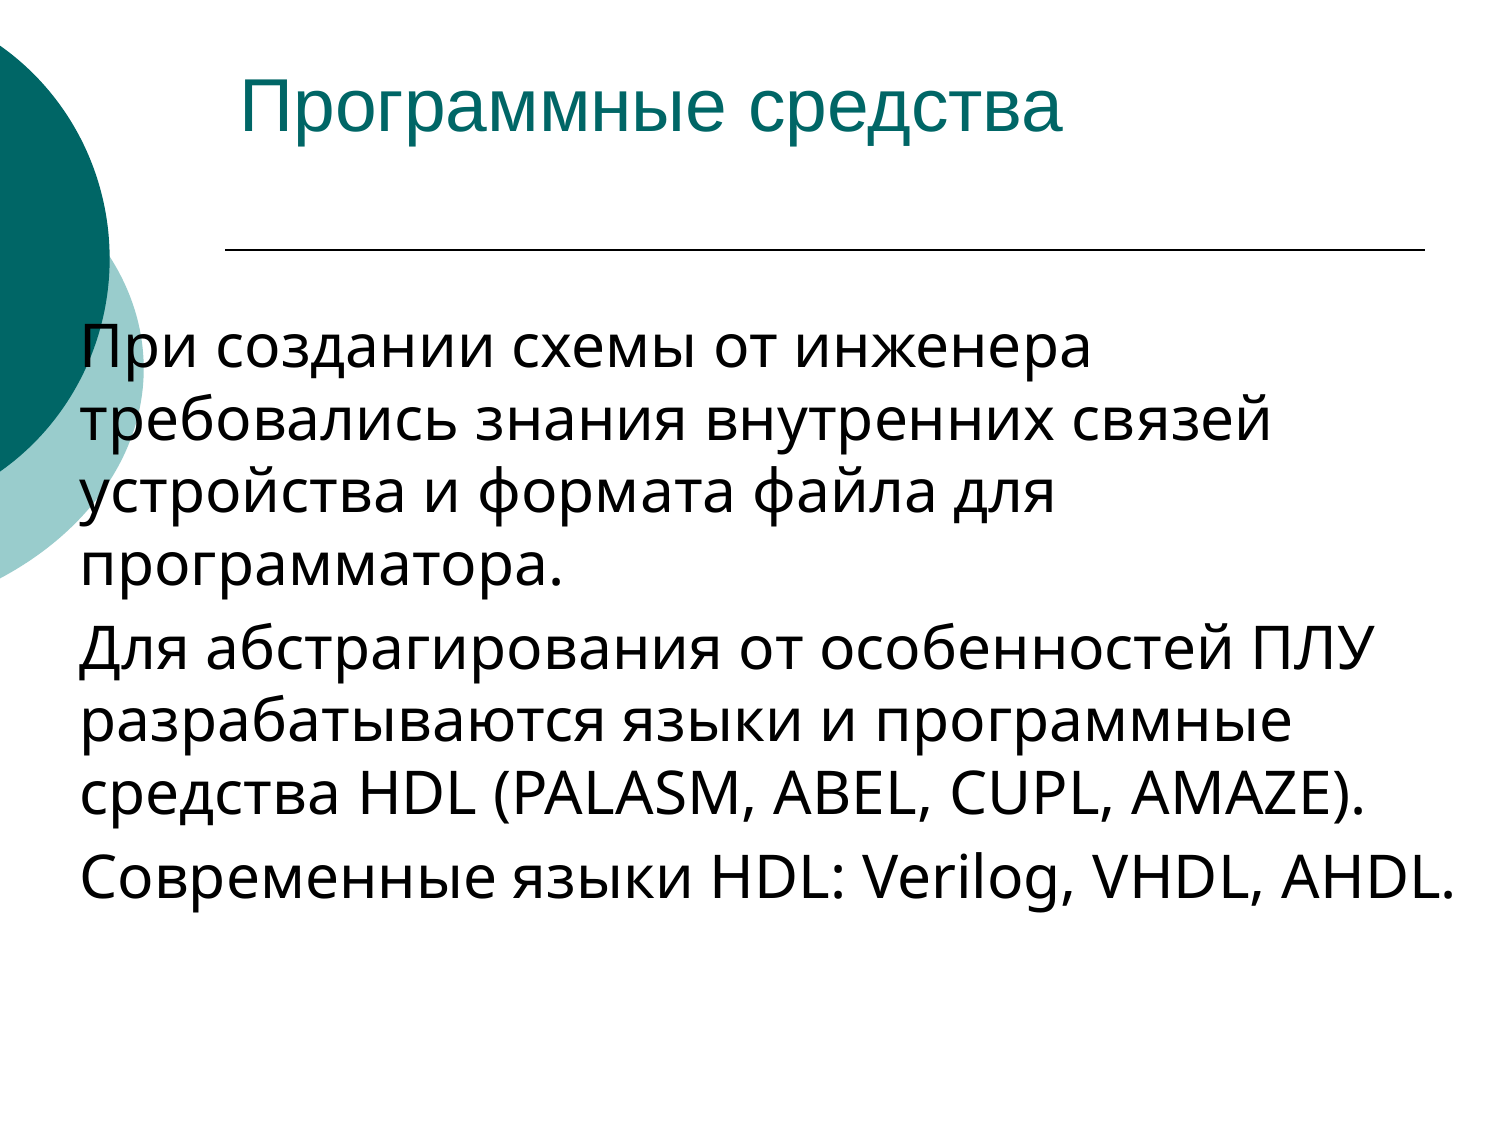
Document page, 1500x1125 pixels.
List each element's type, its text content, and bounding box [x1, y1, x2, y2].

list При создании схемы от инженера требовались знания внутренних связей устройства и формата файла для программатора. Для абстрагирования от особенностей ПЛУ разрабатываются языки и программные средства HDL (PALASM, ABEL, CUPL, AMAZE). Современные языки HDL: Verilog, VHDL, AHDL. [64, 299, 1500, 1125]
title Программные средства [224, 49, 1425, 237]
